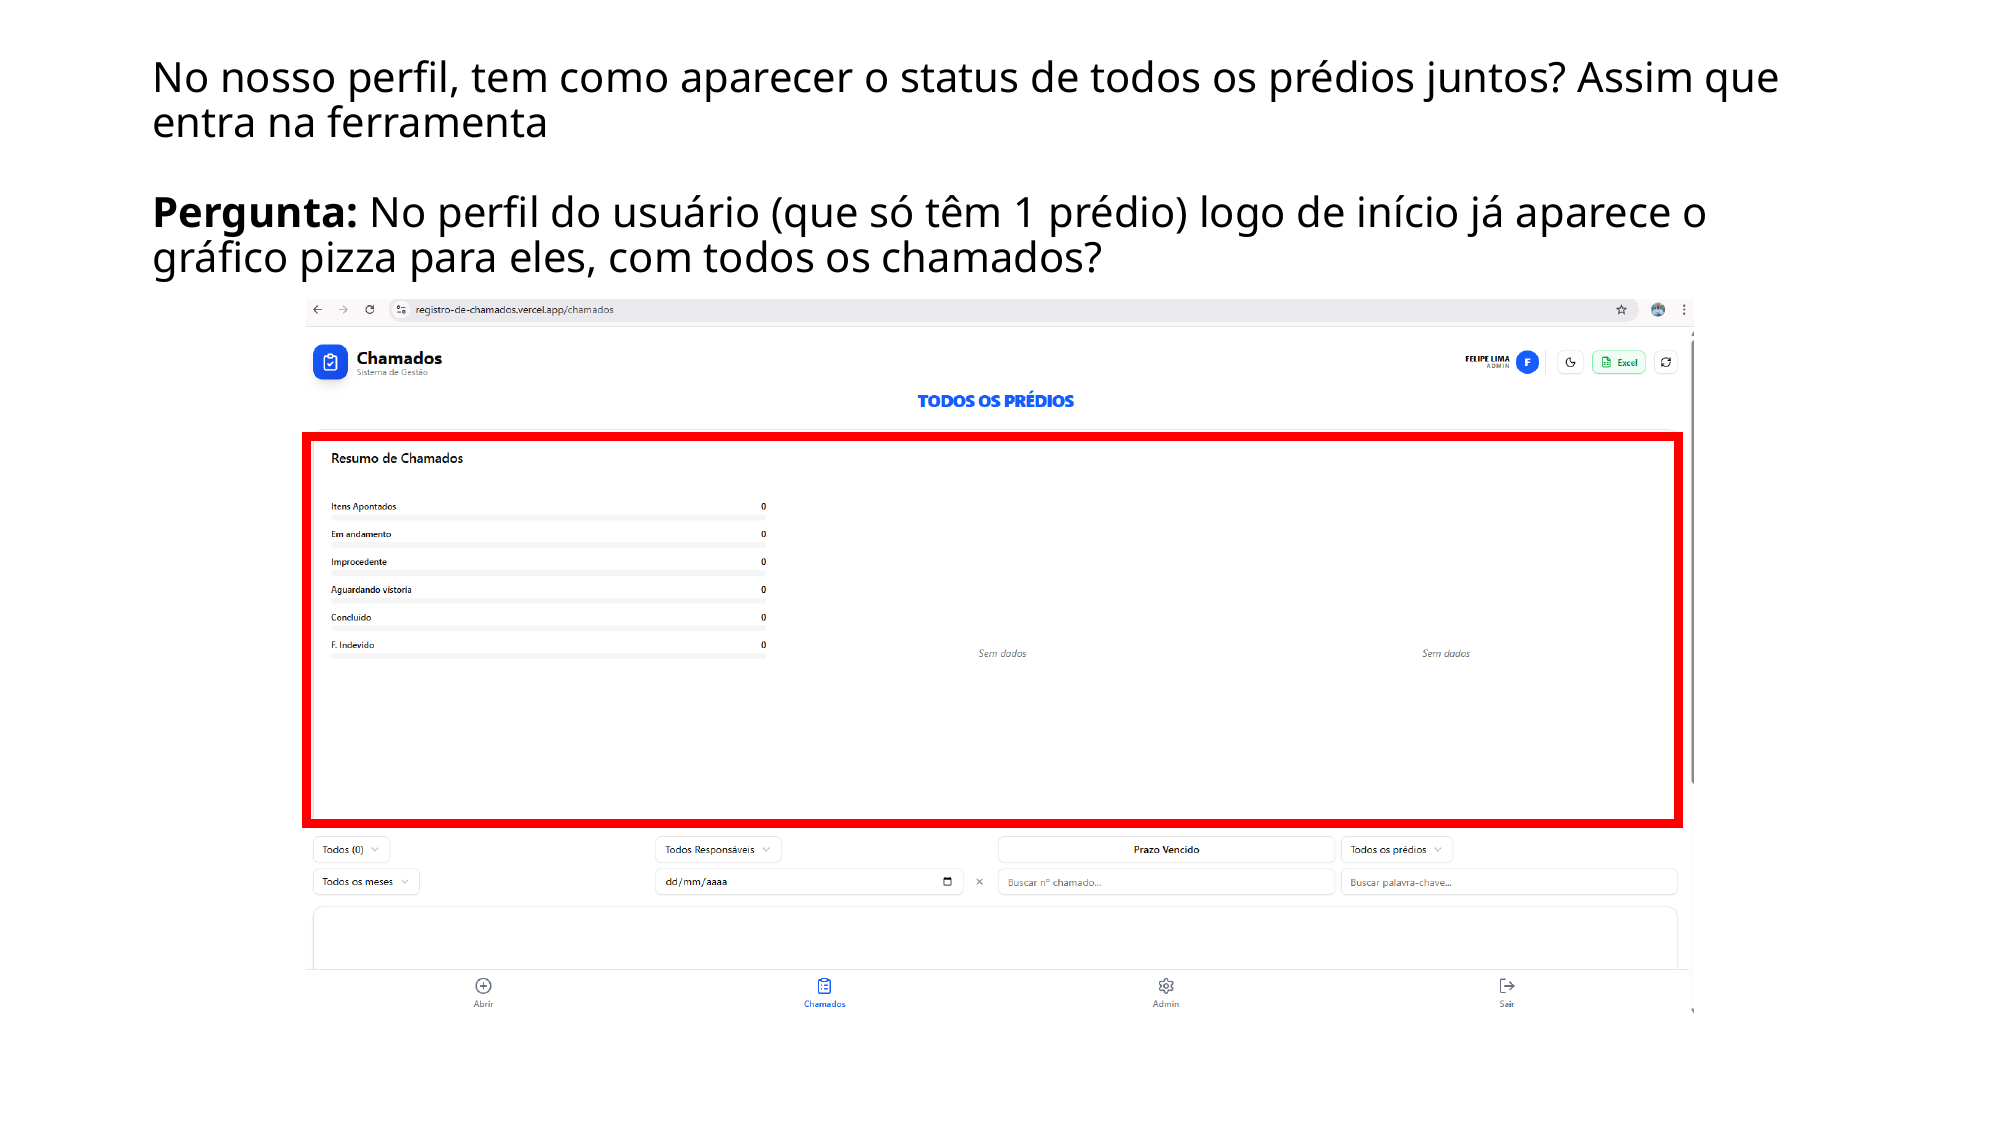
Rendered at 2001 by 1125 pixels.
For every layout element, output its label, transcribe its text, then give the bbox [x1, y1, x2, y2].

title No nosso perfil, tem como aparecer o status de todos os prédios juntos? Assim que entra na ferramenta Pergunta: No perfil do usuário (que só têm 1 prédio) logo de início já aparece o gráfico pizza para eles, com todos os chamados? [137, 59, 1863, 278]
picture [311, 441, 1674, 819]
picture [306, 299, 1694, 1014]
